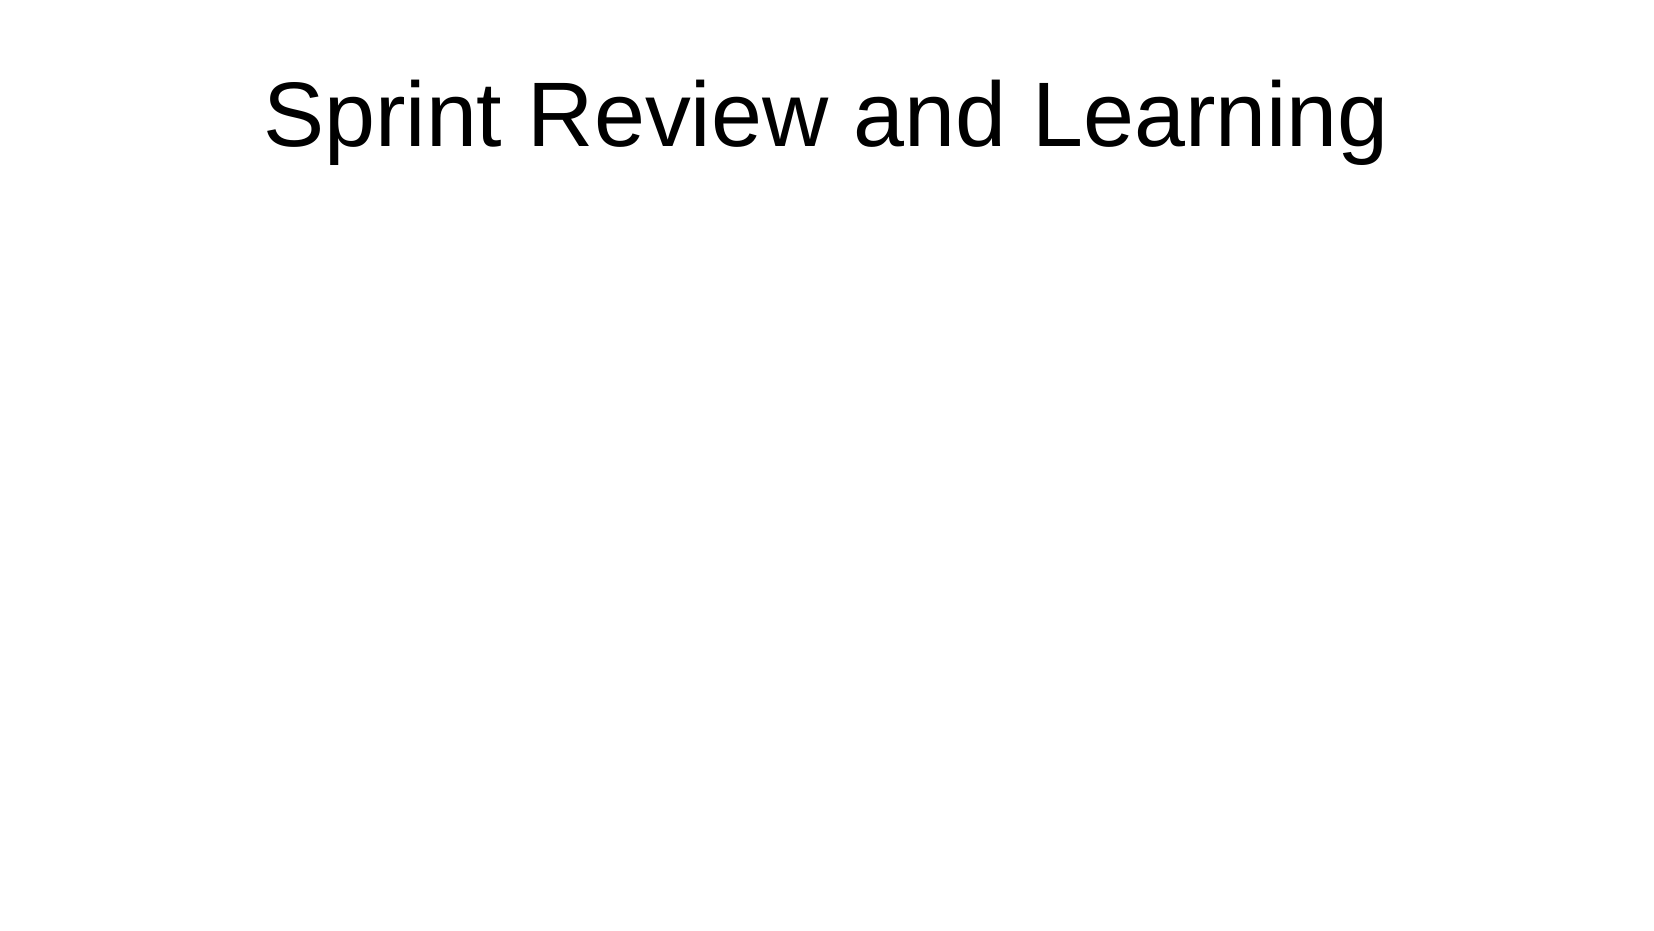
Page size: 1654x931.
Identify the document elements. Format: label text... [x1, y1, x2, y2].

title Sprint Review and Learning [82, 37, 1571, 193]
